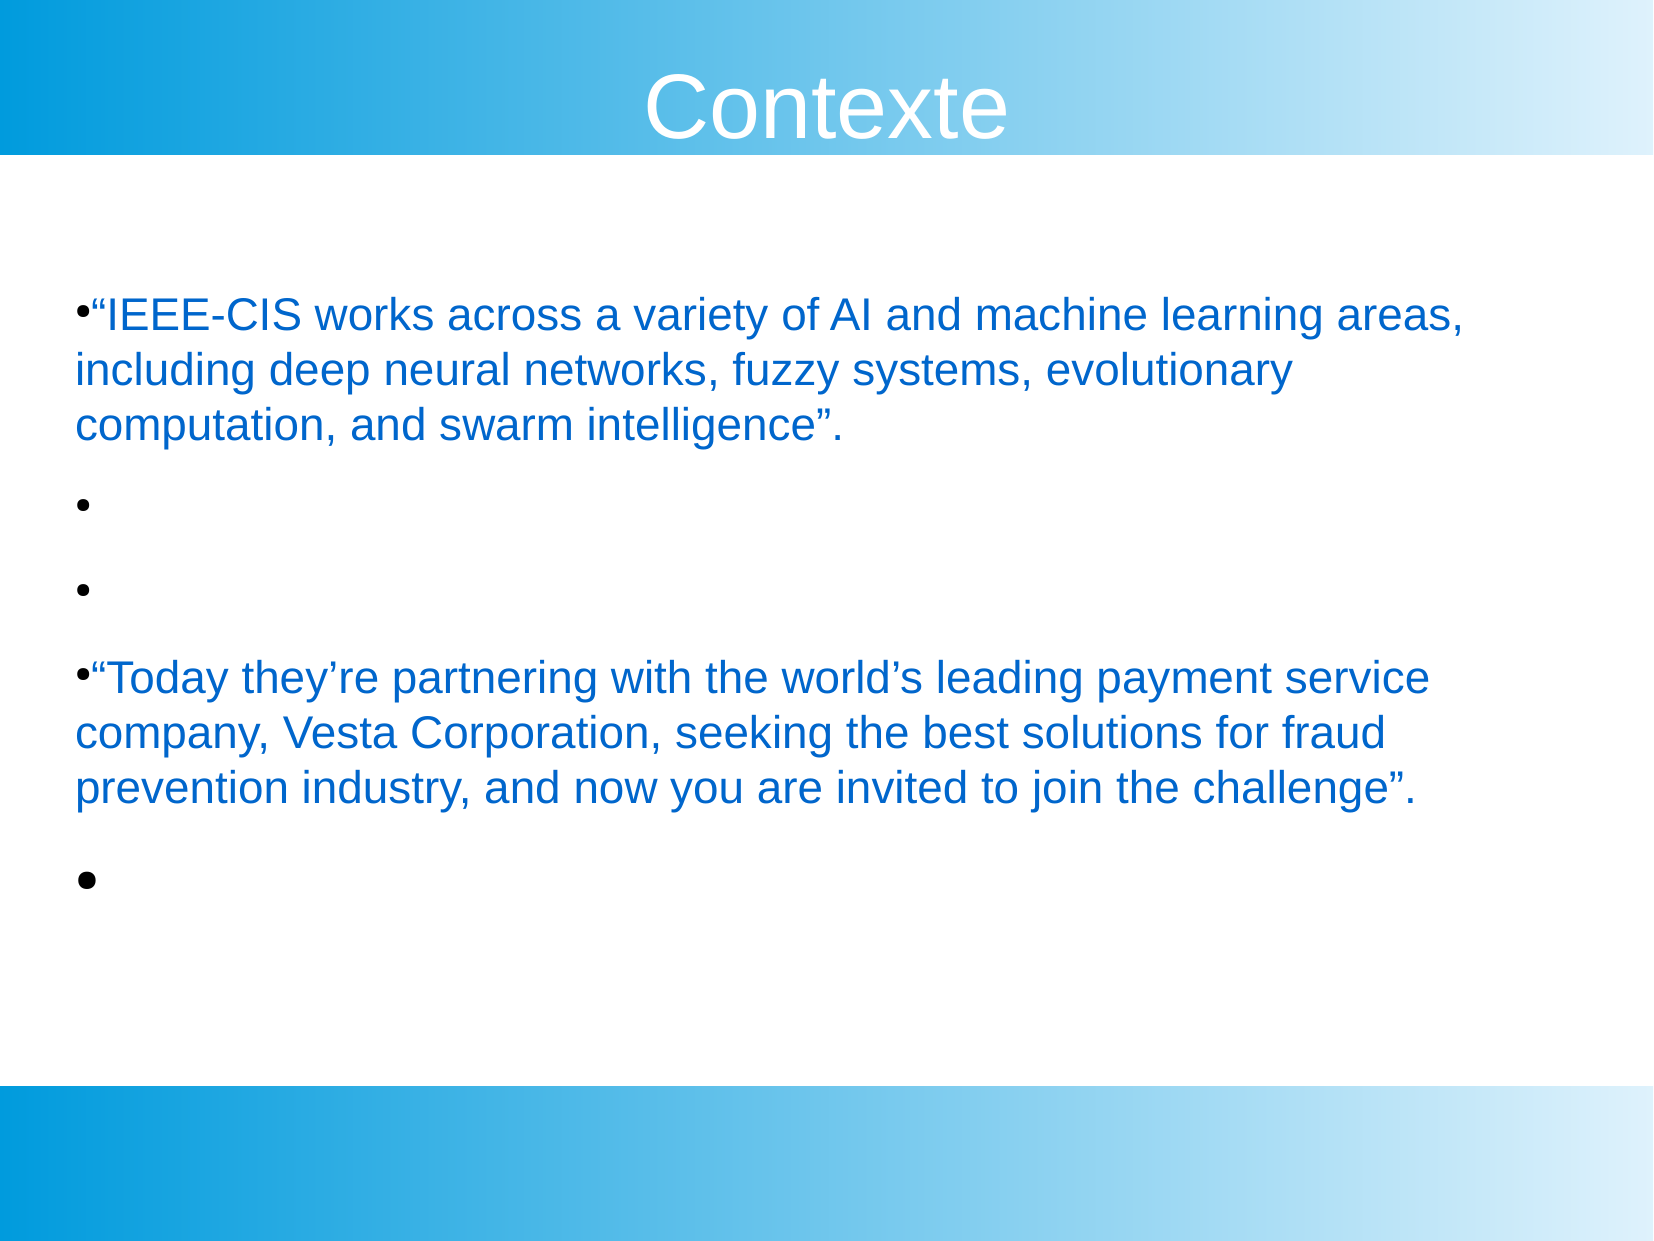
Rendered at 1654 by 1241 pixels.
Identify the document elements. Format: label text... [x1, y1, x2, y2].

title Contexte [82, 49, 1571, 155]
list “IEEE-CIS works across a variety of AI and machine learning areas, including deep neural networks, fuzzy systems, evolutionary computation, and swarm intelligence”. “Today they’re partnering with the world’s leading payment service company, Vesta Corporation, seeking the best solutions for fraud prevention industry, and now you are invited to join the challenge”. [75, 285, 1564, 1005]
